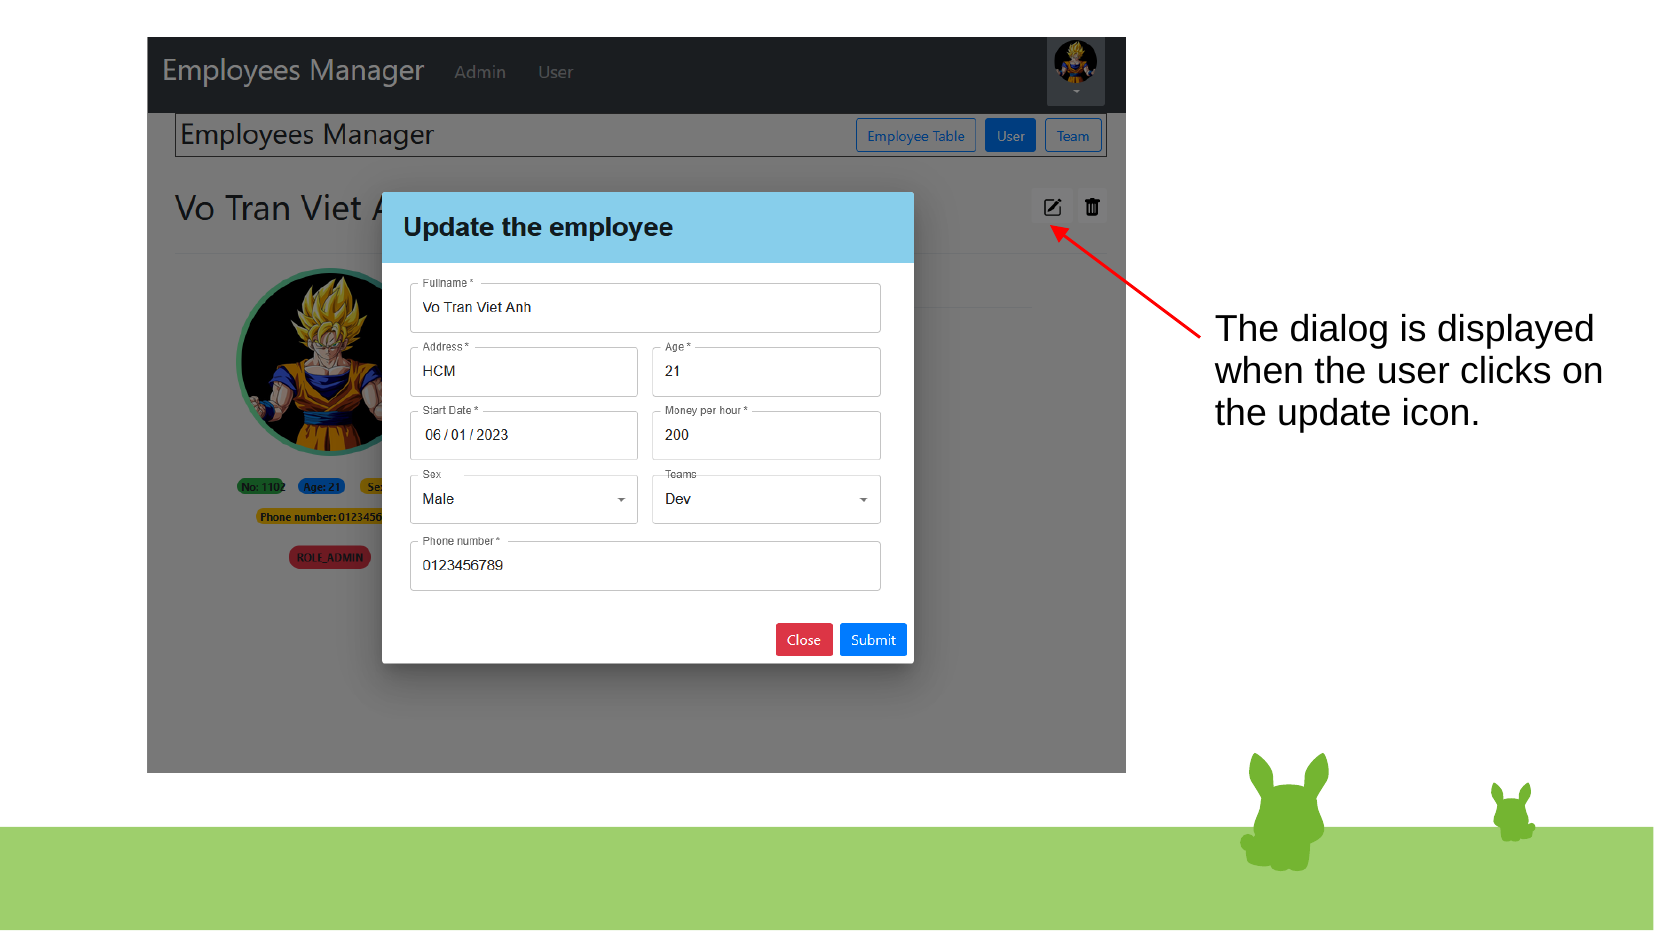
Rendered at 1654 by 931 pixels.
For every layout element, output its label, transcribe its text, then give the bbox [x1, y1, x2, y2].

text_box The dialog is displayed when the user clicks on the update icon. [1200, 300, 1651, 676]
picture [147, 37, 1126, 773]
